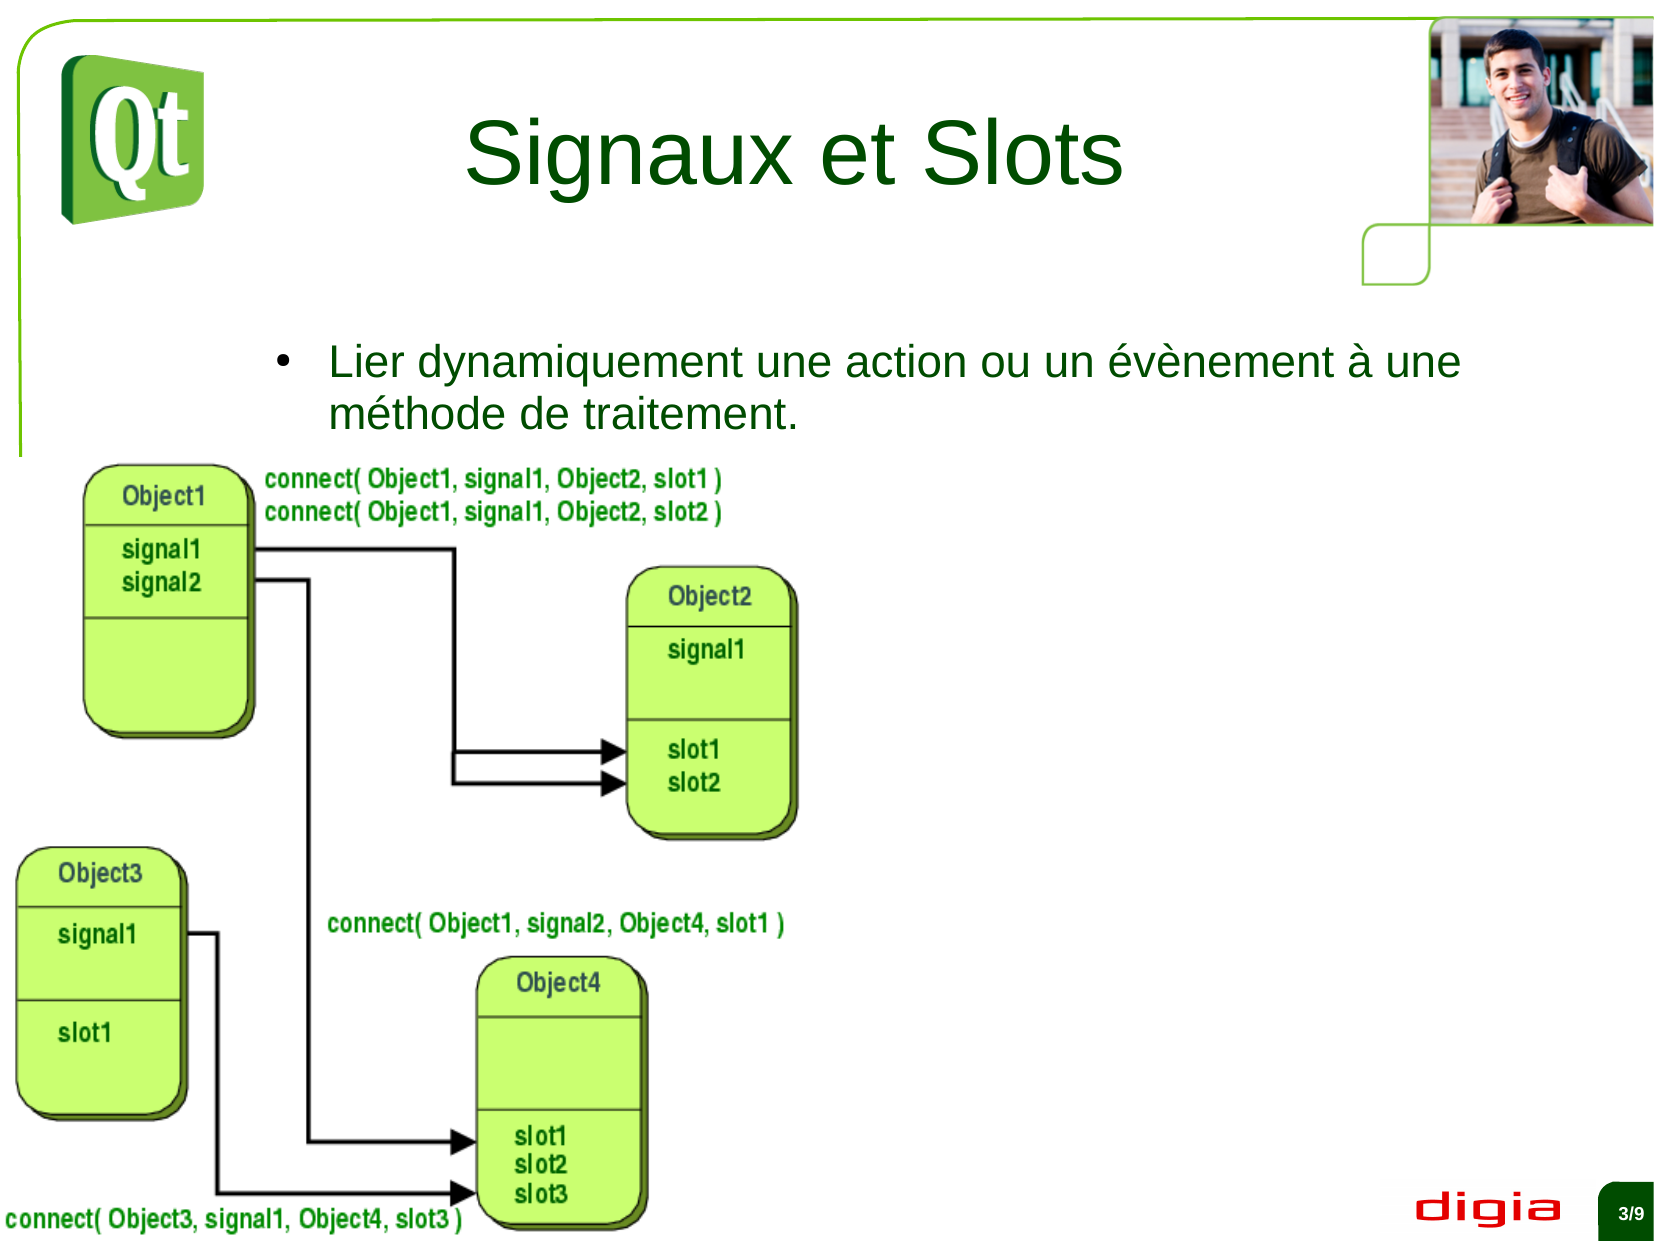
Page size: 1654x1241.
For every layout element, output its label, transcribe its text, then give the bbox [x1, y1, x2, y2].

picture [1380, 1179, 1596, 1241]
picture [0, 457, 807, 1241]
picture [61, 55, 204, 225]
title Signaux et Slots [257, 49, 1333, 257]
list Lier dynamiquement une action ou un évènement à une méthode de traitement. [257, 336, 1577, 1156]
picture [1338, 5, 1654, 306]
